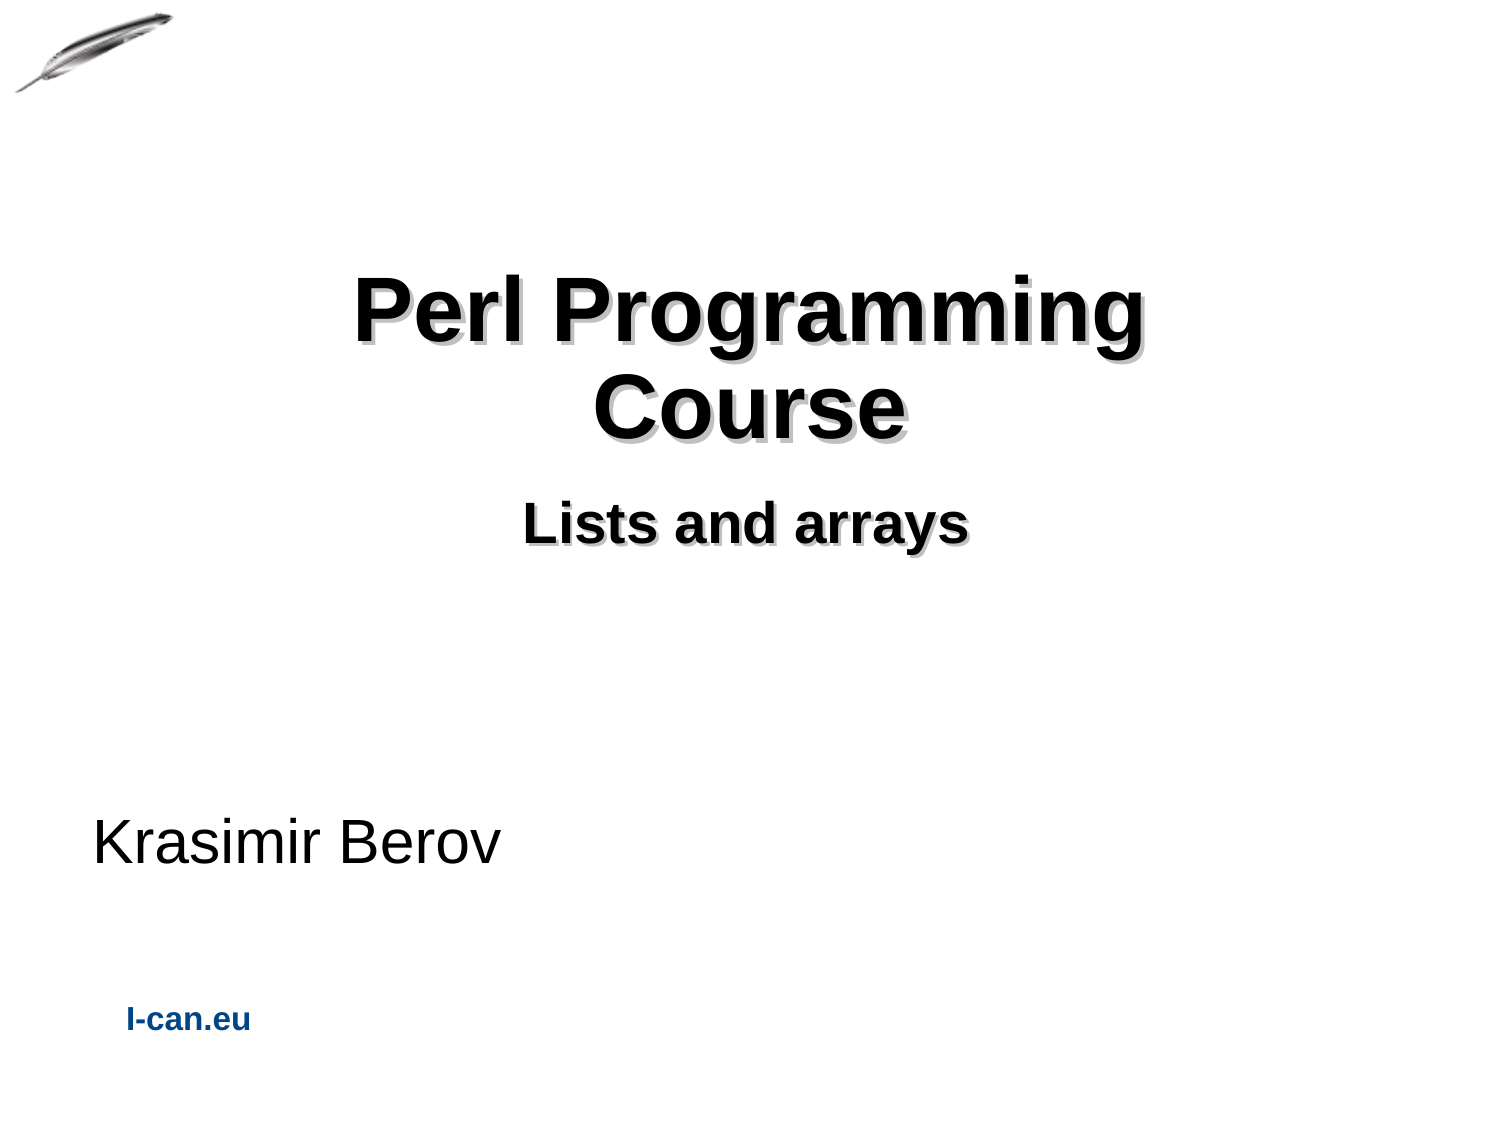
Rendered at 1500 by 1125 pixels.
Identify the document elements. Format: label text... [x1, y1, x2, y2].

text_box Krasimir Berov [77, 798, 643, 888]
text_box I-can.eu [111, 991, 267, 1104]
text_box Lists and arrays [507, 481, 993, 562]
title Perl Programming Course [277, 249, 1223, 459]
picture [11, 11, 179, 95]
